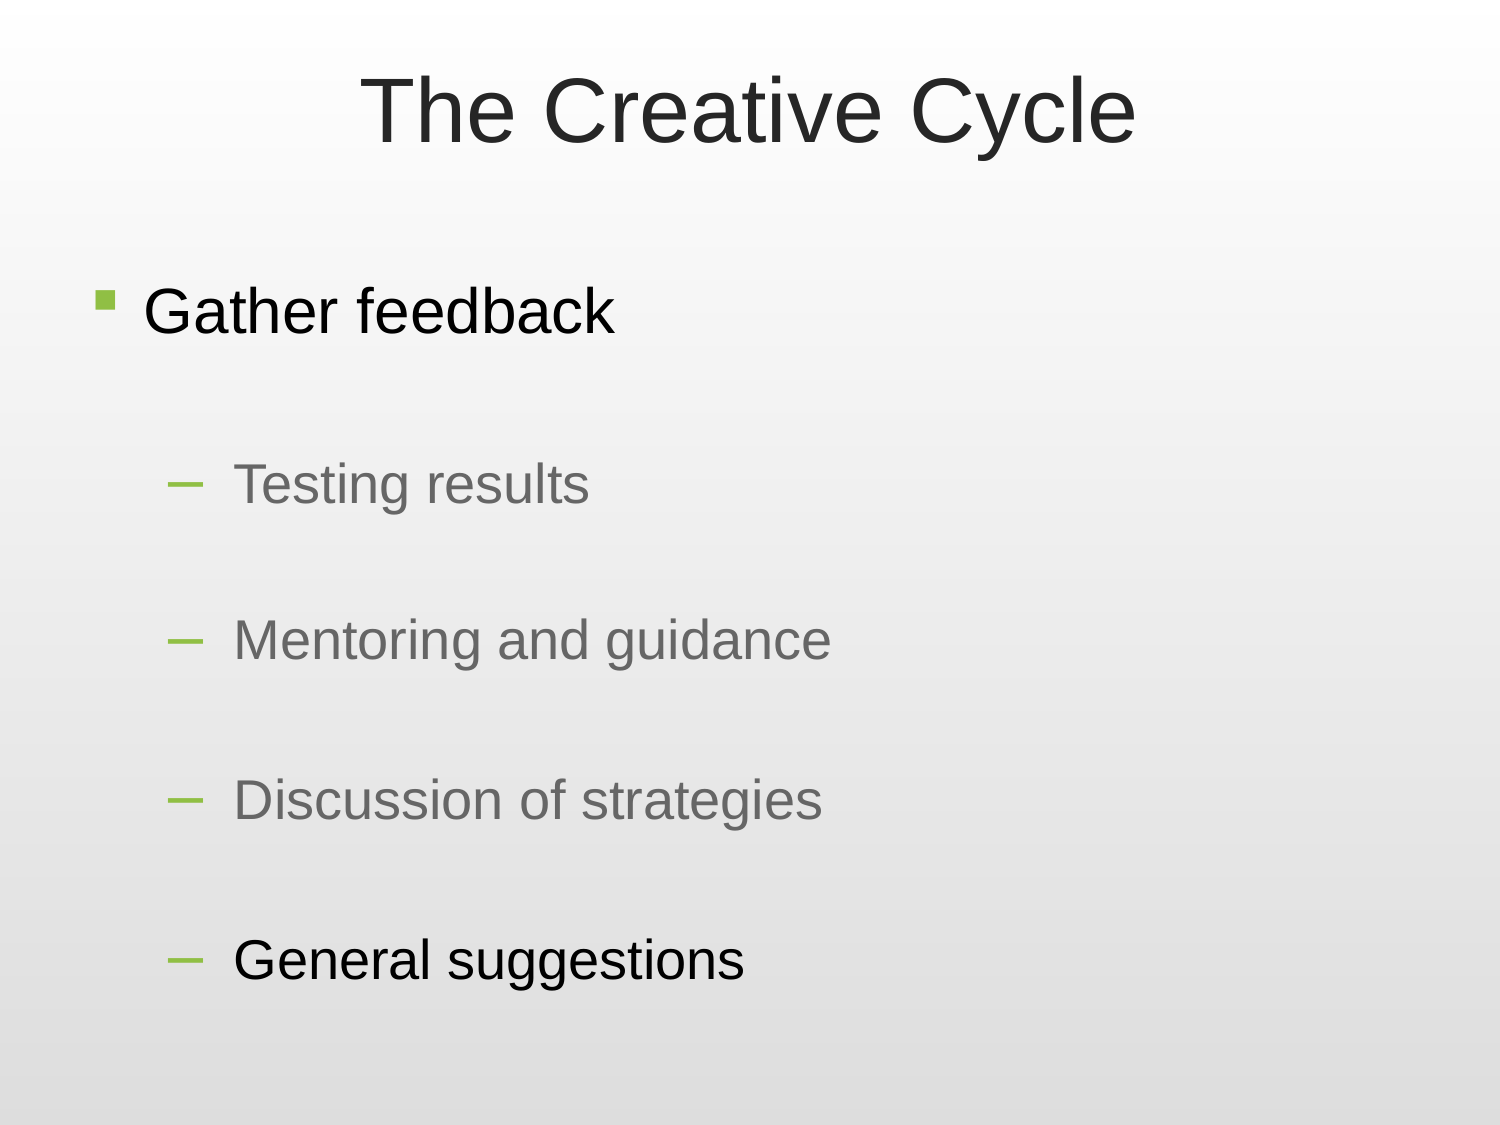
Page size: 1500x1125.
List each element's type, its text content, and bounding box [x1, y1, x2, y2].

list Gather feedback Testing results Mentoring and guidance Discussion of strategies General suggestions [75, 262, 1425, 1005]
title The Creative Cycle [75, 19, 1425, 191]
